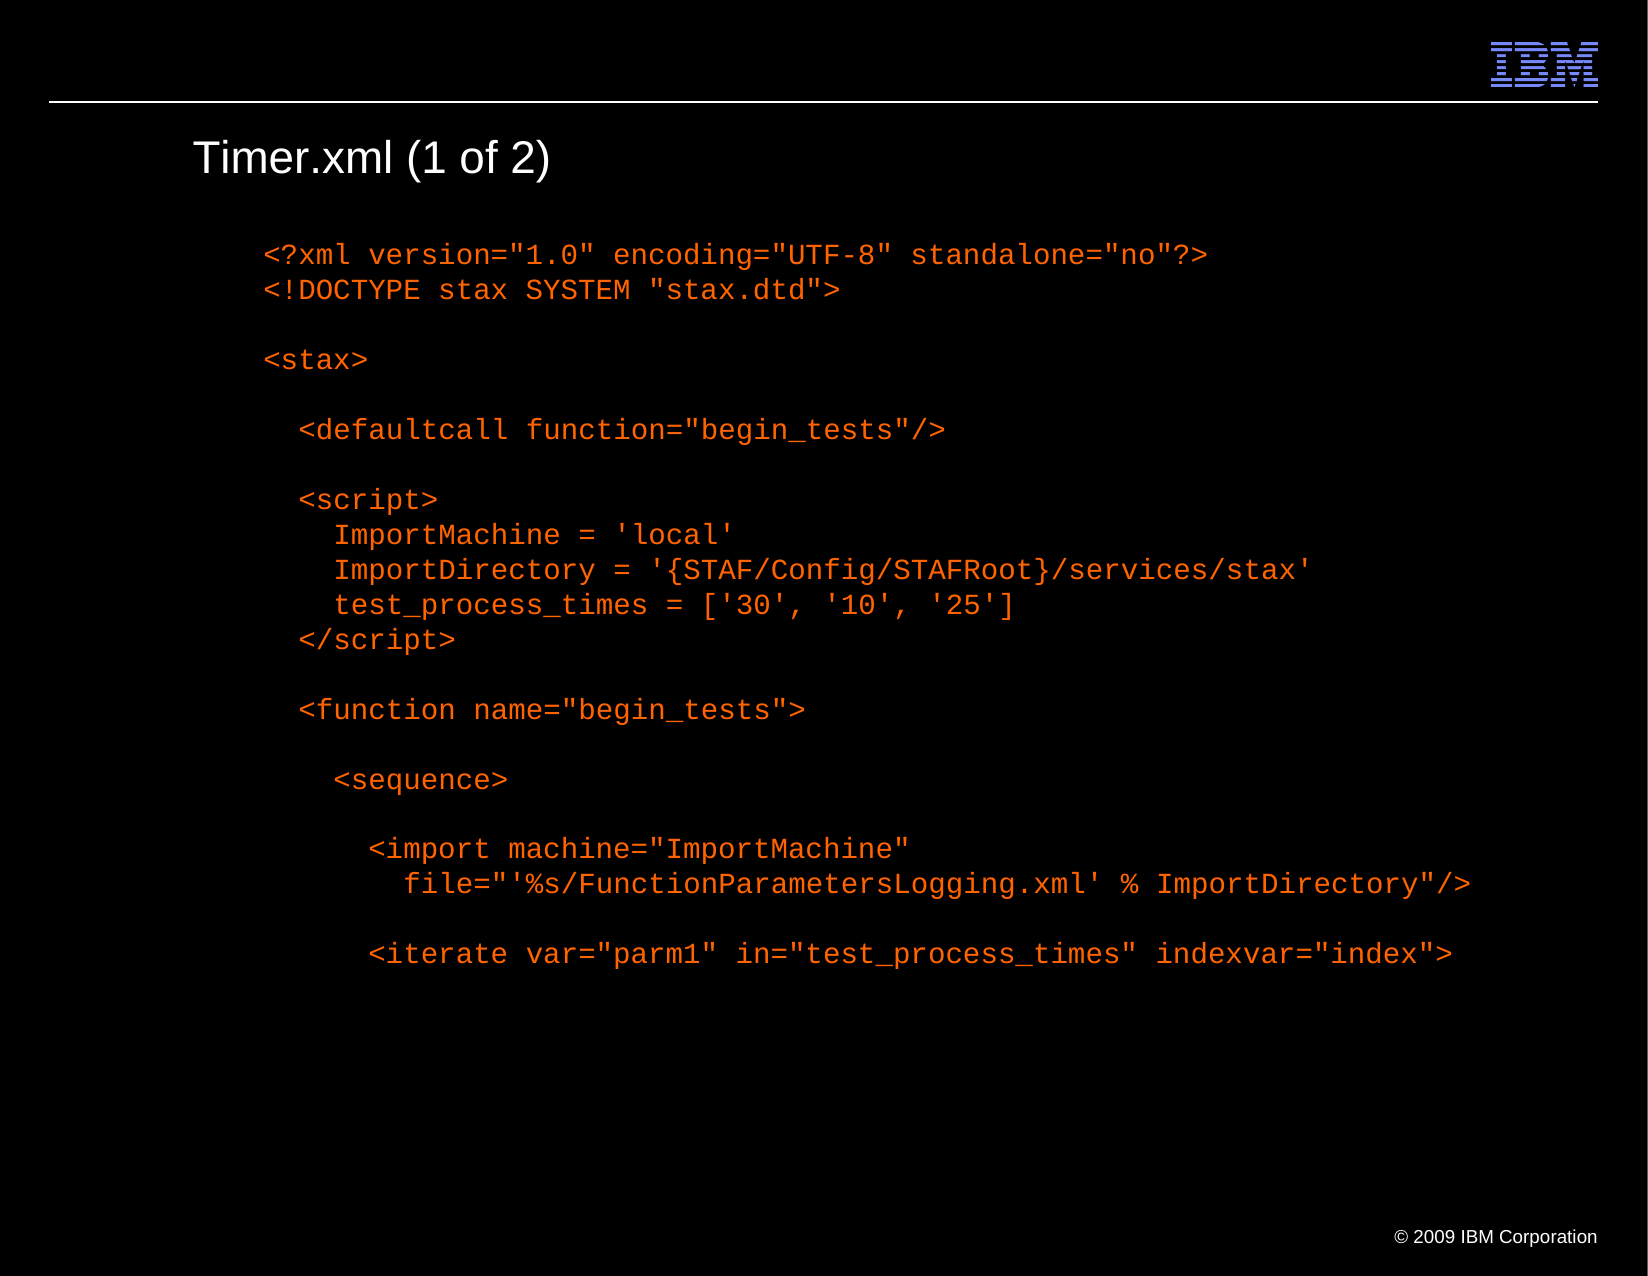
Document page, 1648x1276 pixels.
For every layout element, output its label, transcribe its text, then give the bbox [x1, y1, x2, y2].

picture [1491, 42, 1598, 87]
text_box <?xml version="1.0" encoding="UTF-8" standalone="no"?> <!DOCTYPE stax SYSTEM "stax.dtd"> <stax> <defaultcall function="begin_tests"/> <script> ImportMachine = 'local' ImportDirectory = '{STAF/Config/STAFRoot}/services/stax' test_process_times = ['30', '10', '25'] </script> <function name="begin_tests"> <sequence> <import machine="ImportMachine" file="'%s/FunctionParametersLogging.xml' % ImportDirectory"/> <iterate var="parm1" in="test_process_times" indexvar="index"> [248, 227, 1648, 1048]
title Timer.xml (1 of 2) [175, 125, 1648, 219]
